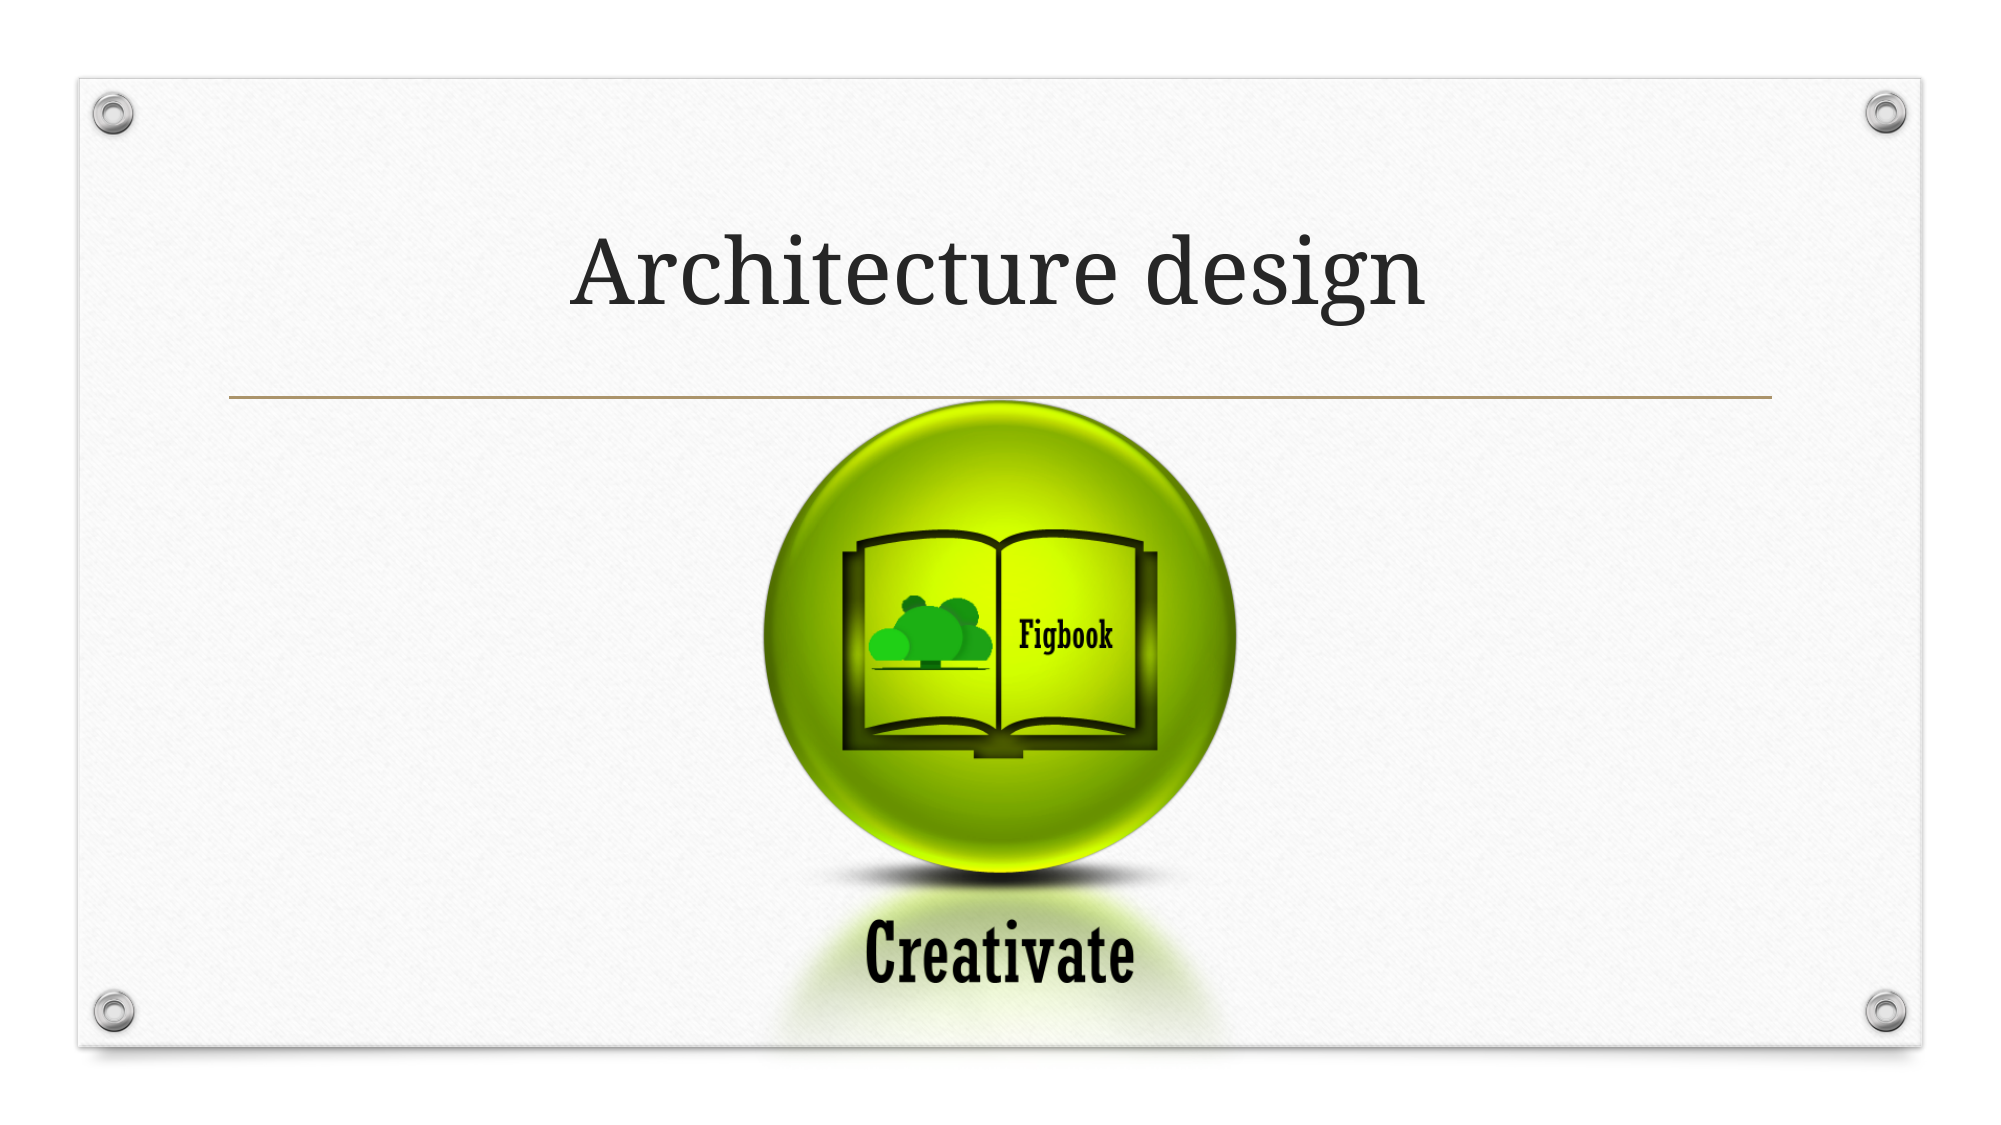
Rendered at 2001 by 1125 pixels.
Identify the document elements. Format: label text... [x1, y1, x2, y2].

picture [685, 375, 1315, 1109]
title Architecture design [212, 161, 1788, 376]
